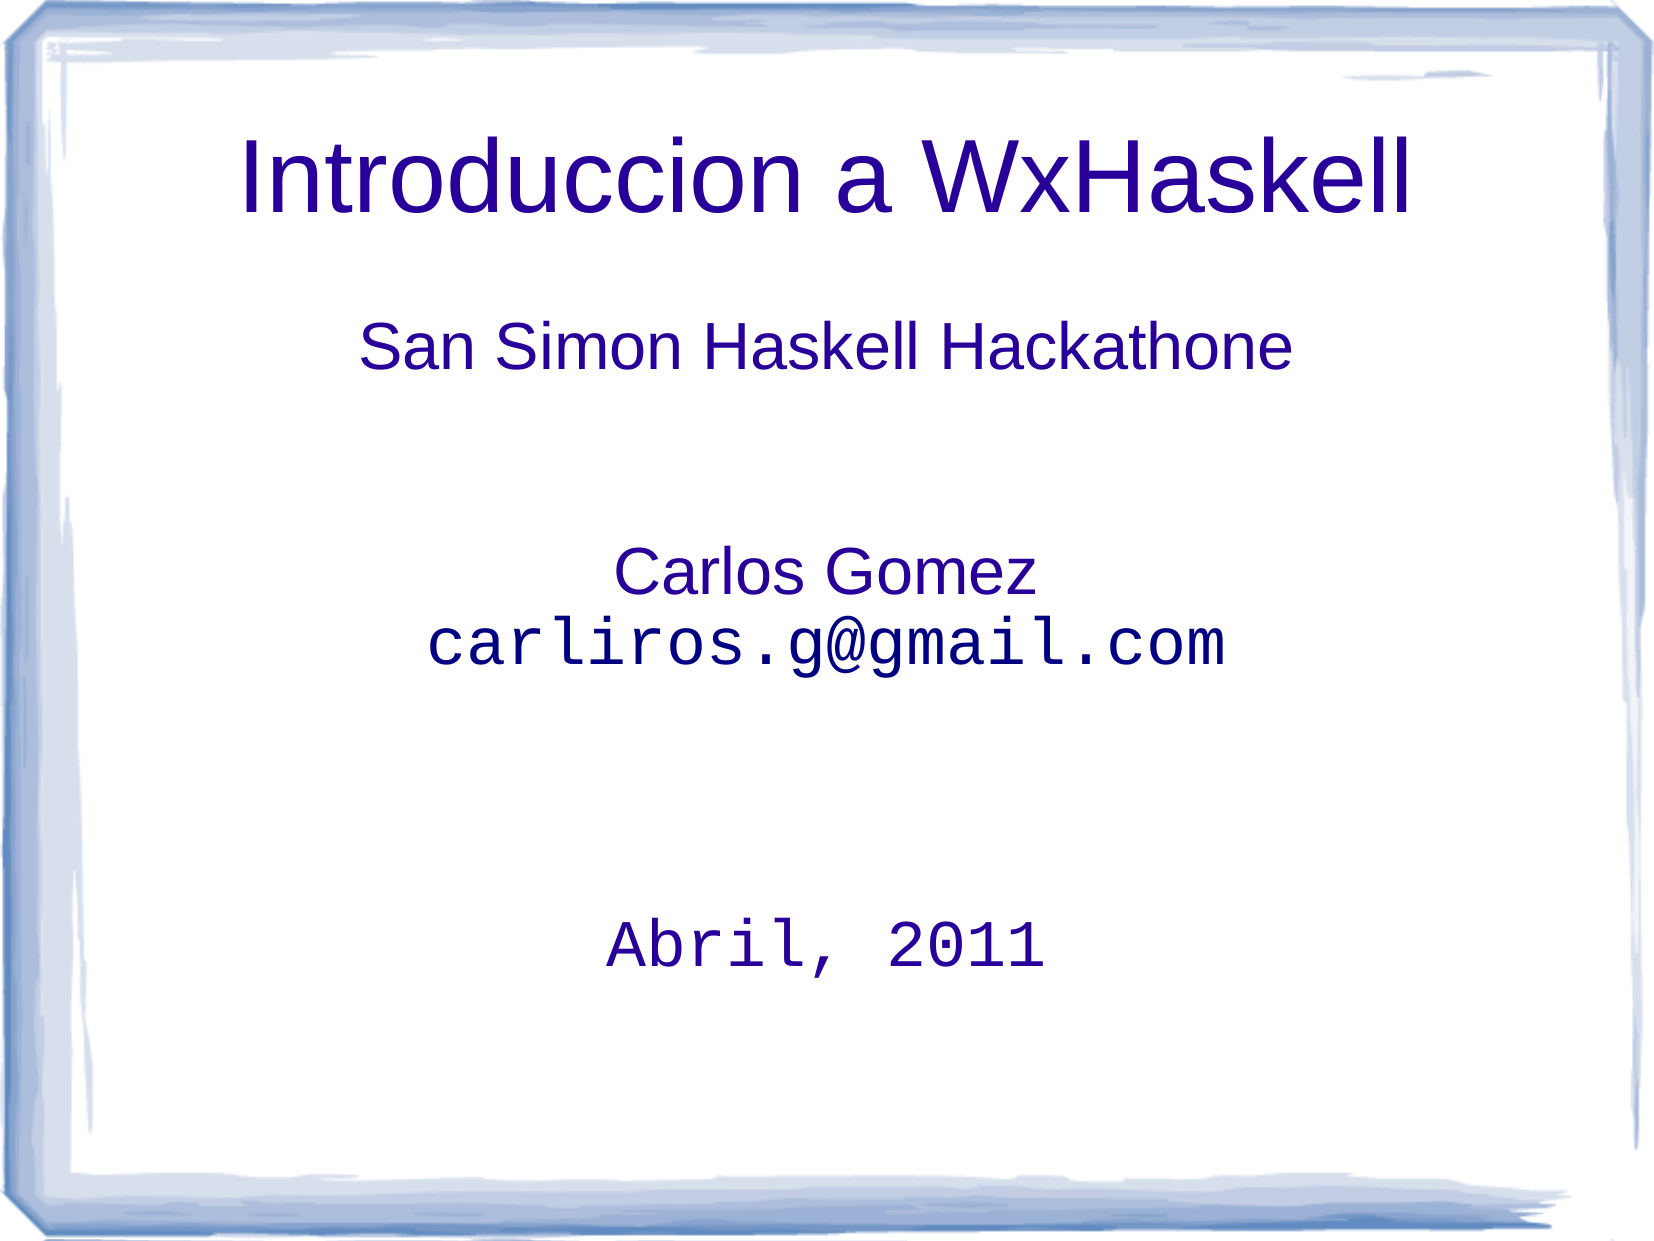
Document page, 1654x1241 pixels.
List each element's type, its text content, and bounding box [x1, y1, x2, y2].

subtitle Introduccion a WxHaskell San Simon Haskell Hackathone Carlos Gomez carliros.g@gmail.com Abril, 2011 [82, 118, 1571, 1136]
picture [0, 0, 1654, 1241]
